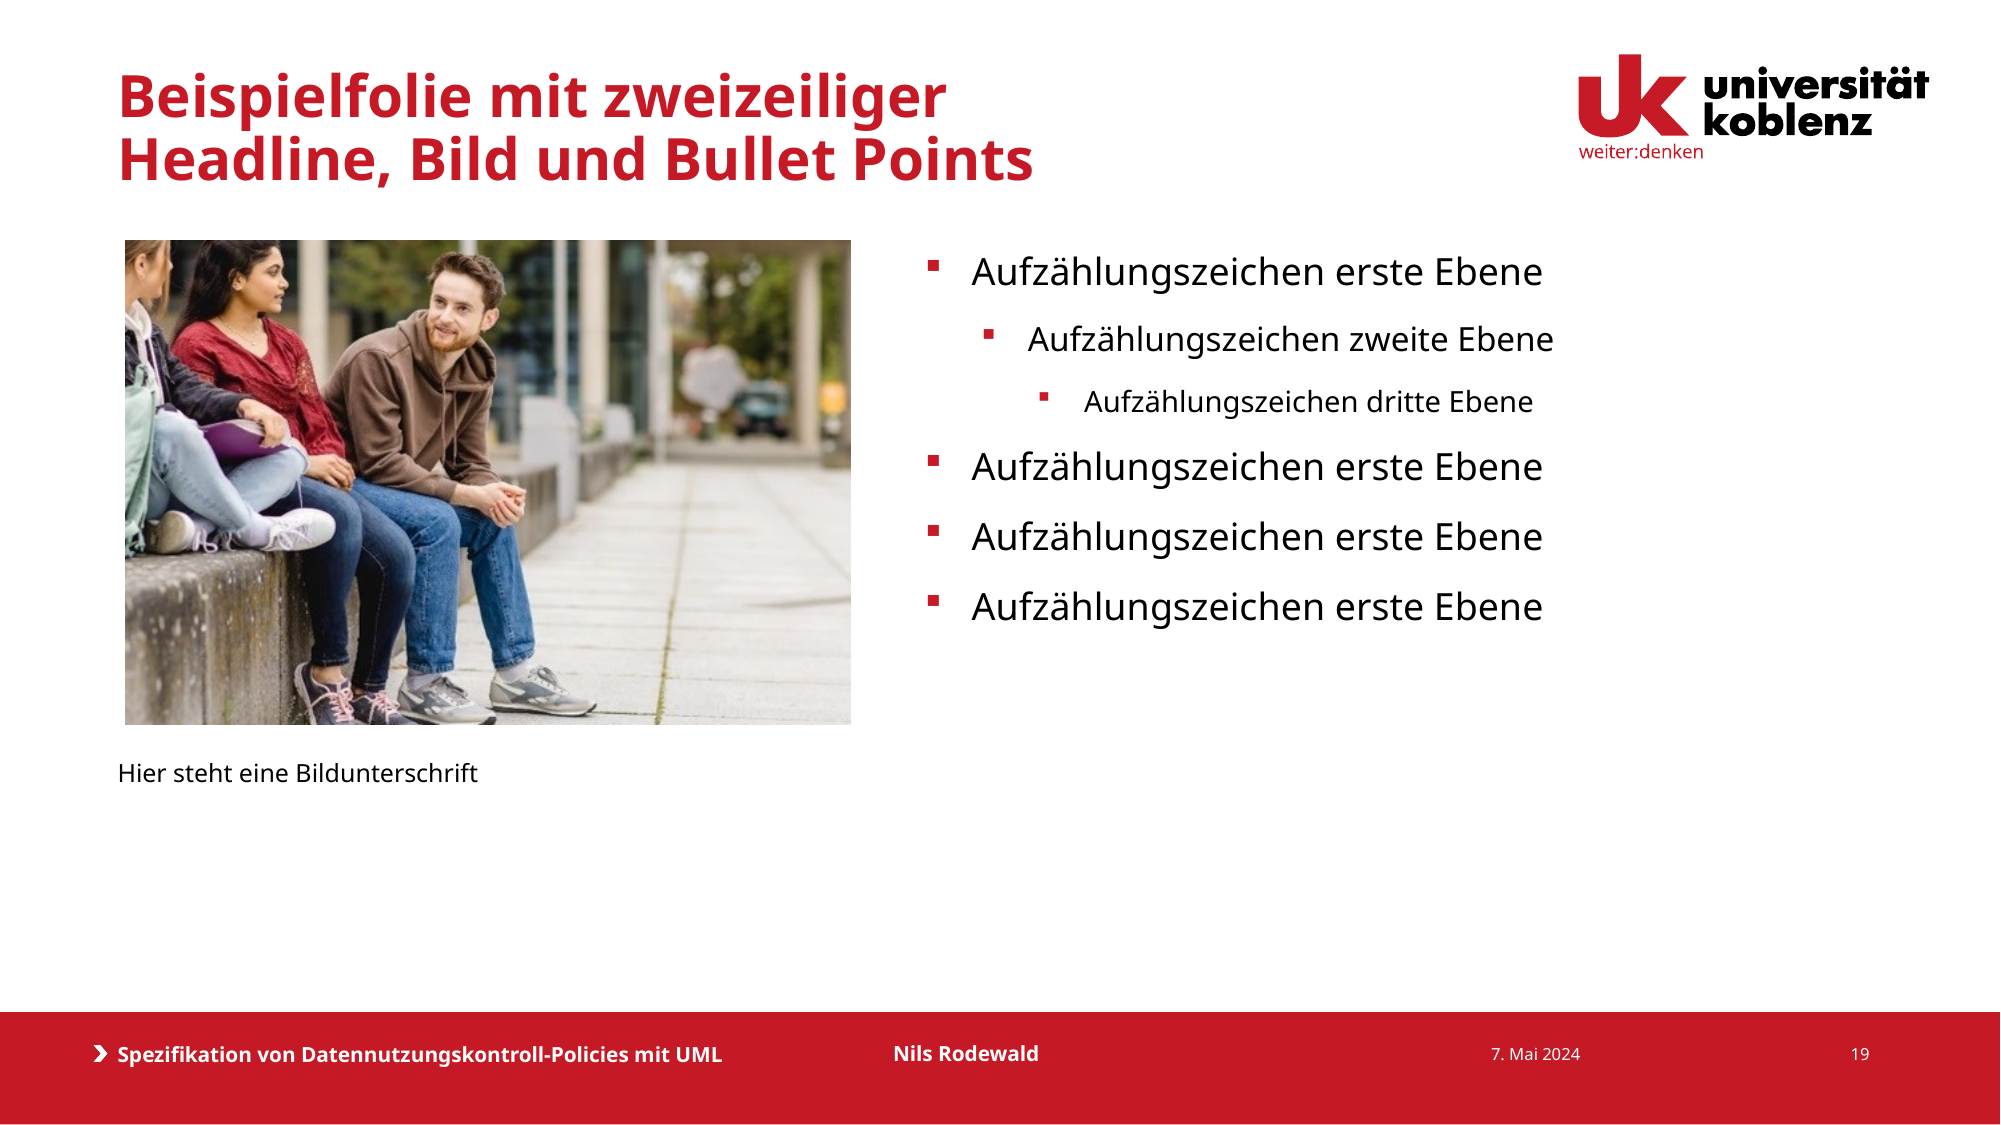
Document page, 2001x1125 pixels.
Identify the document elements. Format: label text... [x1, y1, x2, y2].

list Aufzählungszeichen erste Ebene Aufzählungszeichen zweite Ebene Aufzählungszeichen dritte Ebene Aufzählungszeichen erste Ebene Aufzählungszeichen erste Ebene Aufzählungszeichen erste Ebene [891, 240, 1831, 725]
title Beispielfolie mit zweizeiliger Headline, Bild und Bullet Points [102, 59, 1828, 238]
list Hier steht eine Bildunterschrift [102, 749, 828, 841]
picture [125, 240, 851, 725]
